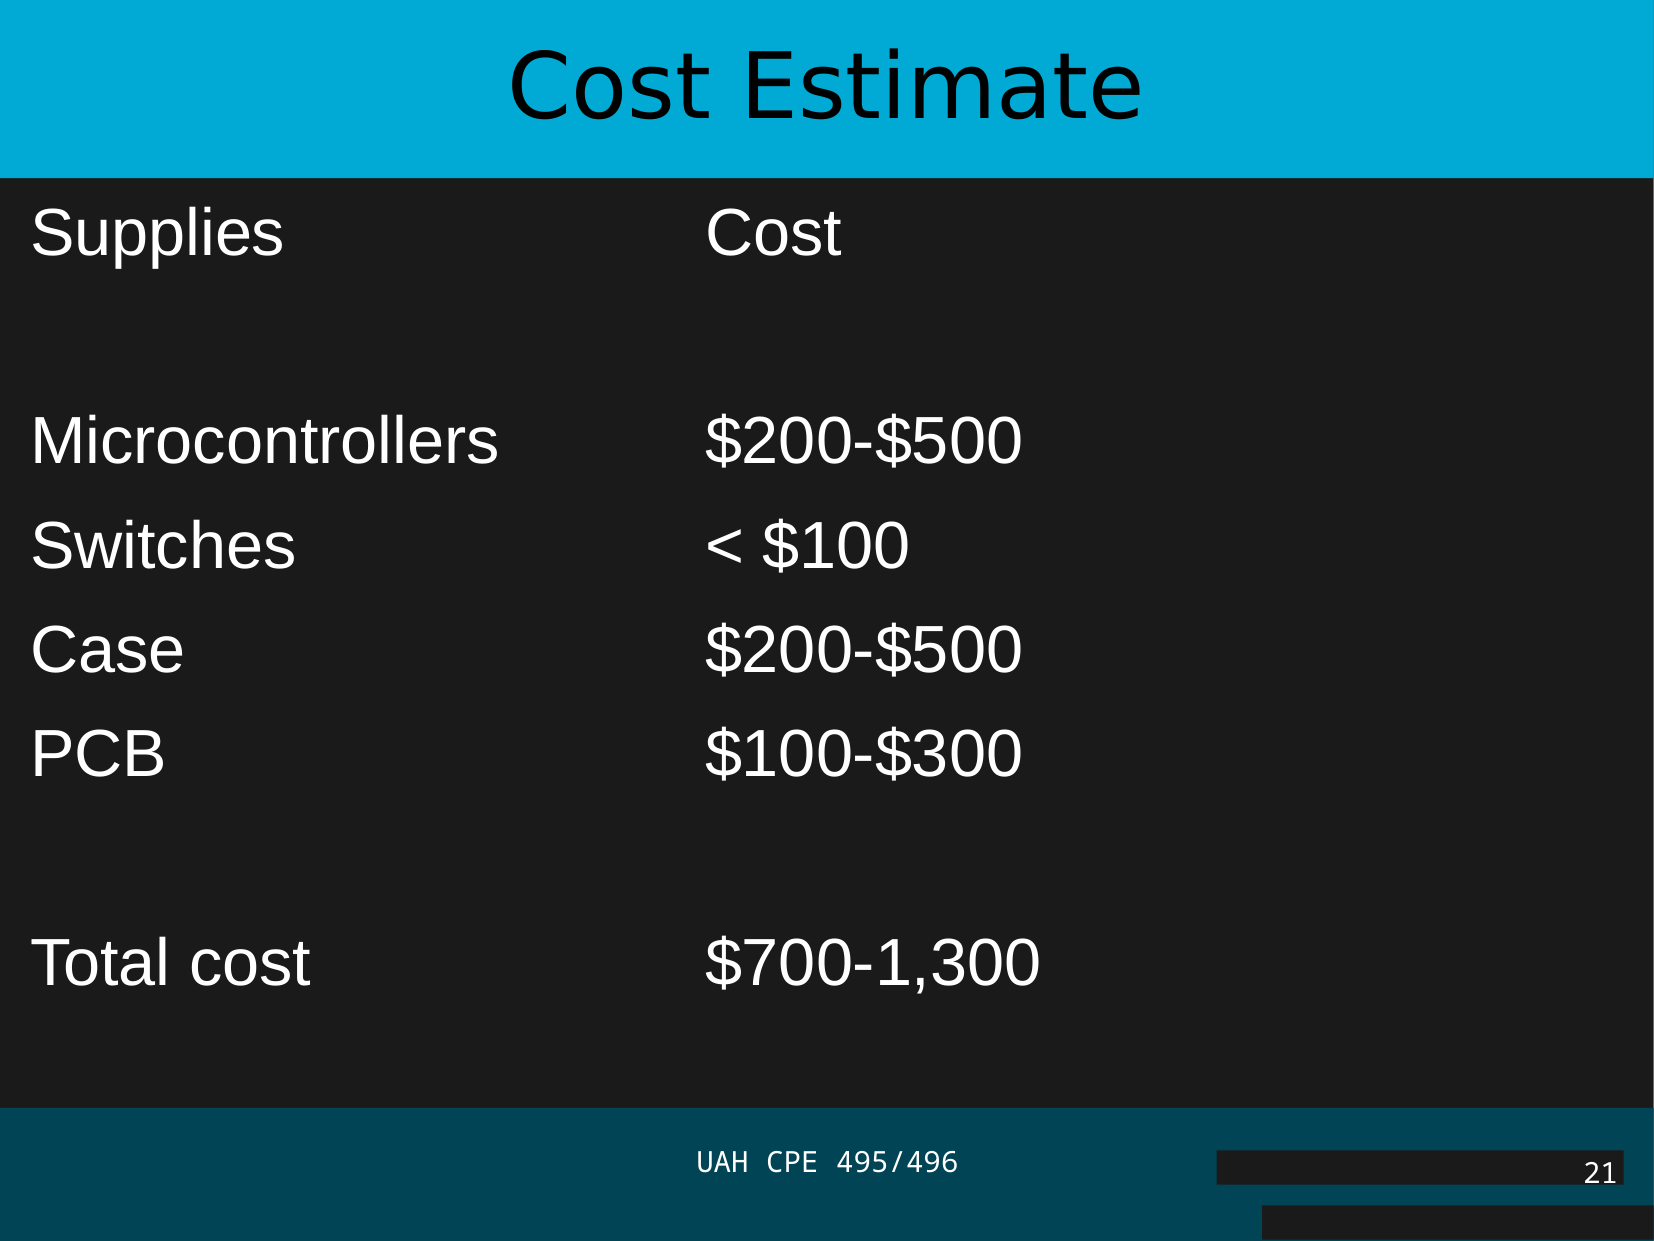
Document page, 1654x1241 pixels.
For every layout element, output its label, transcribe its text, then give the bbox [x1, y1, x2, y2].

title Cost Estimate [82, 8, 1571, 166]
list Supplies Cost Microcontrollers $200-$500 Switches < $100 Case $200-$500 PCB $100-$300 Total cost $700-1,300 [30, 195, 1636, 1096]
